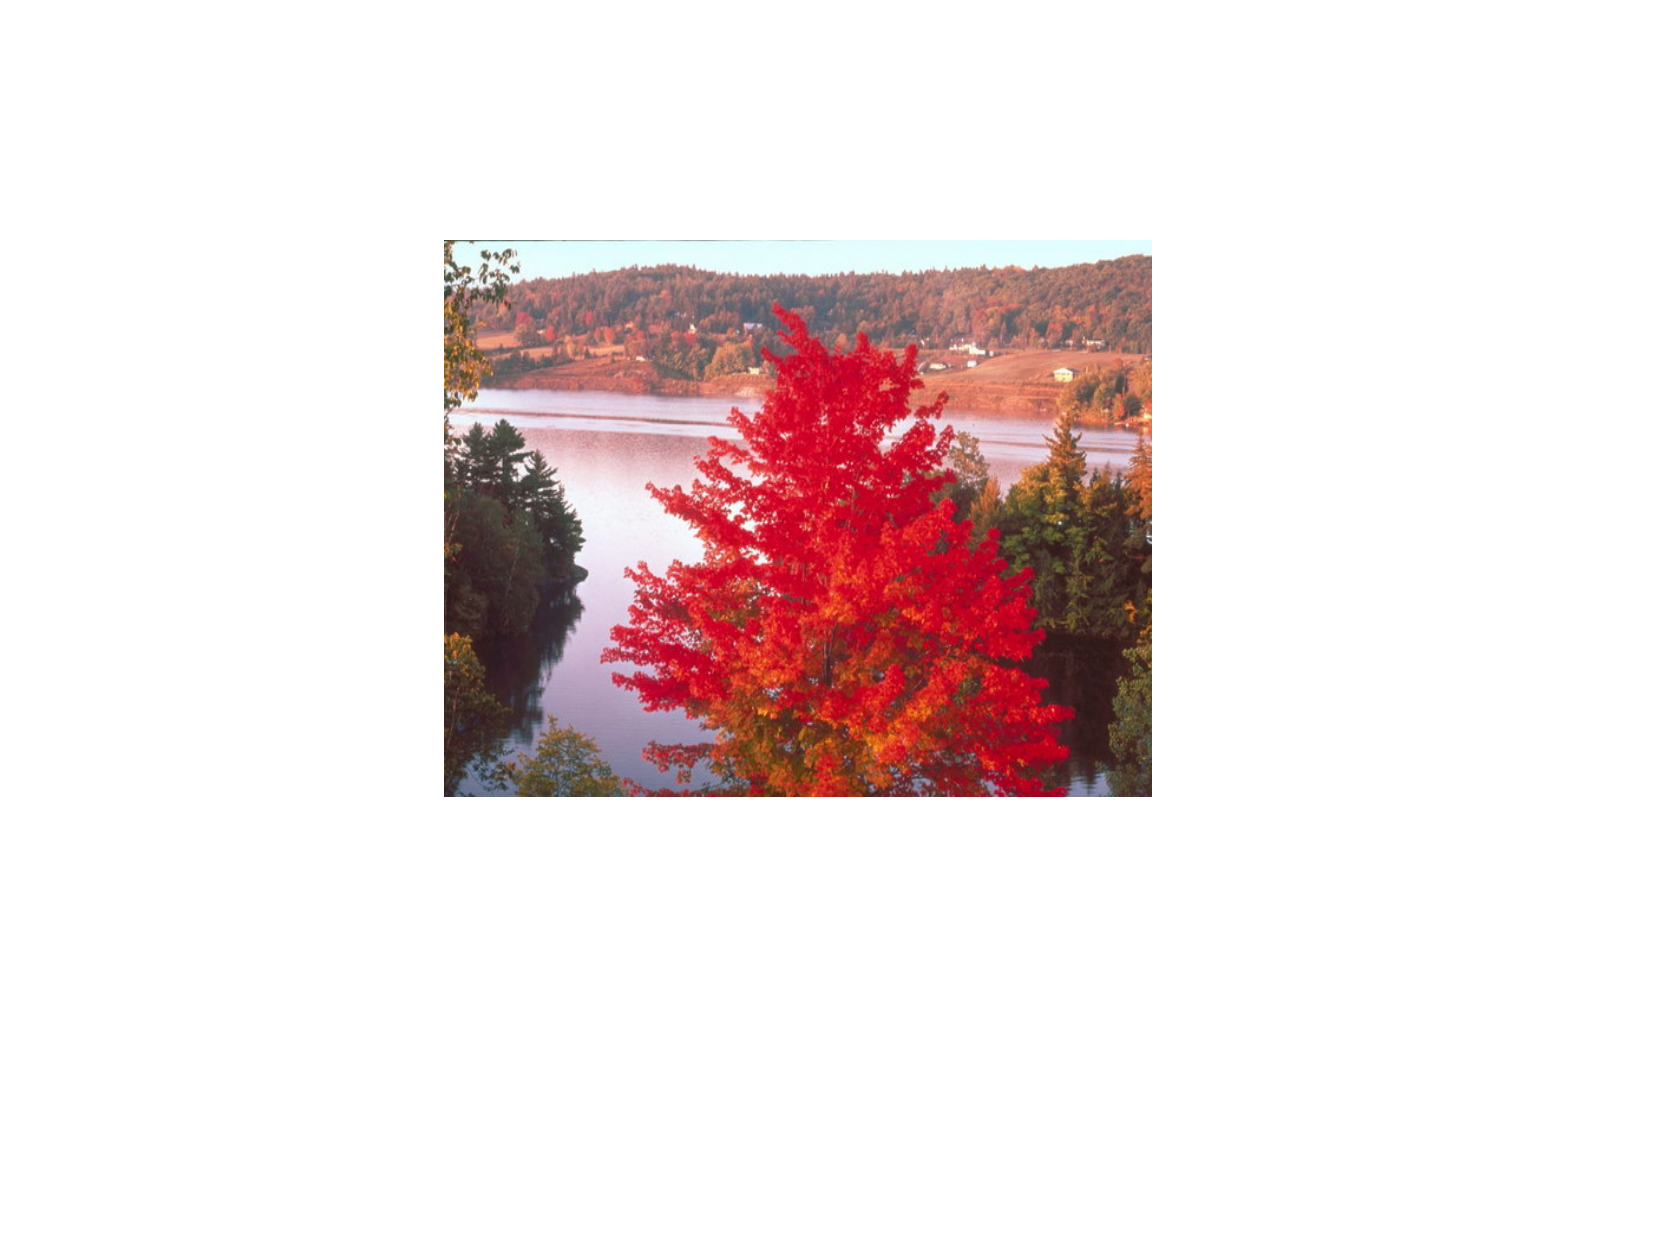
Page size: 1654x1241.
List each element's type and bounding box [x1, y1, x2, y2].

picture [444, 240, 1152, 797]
